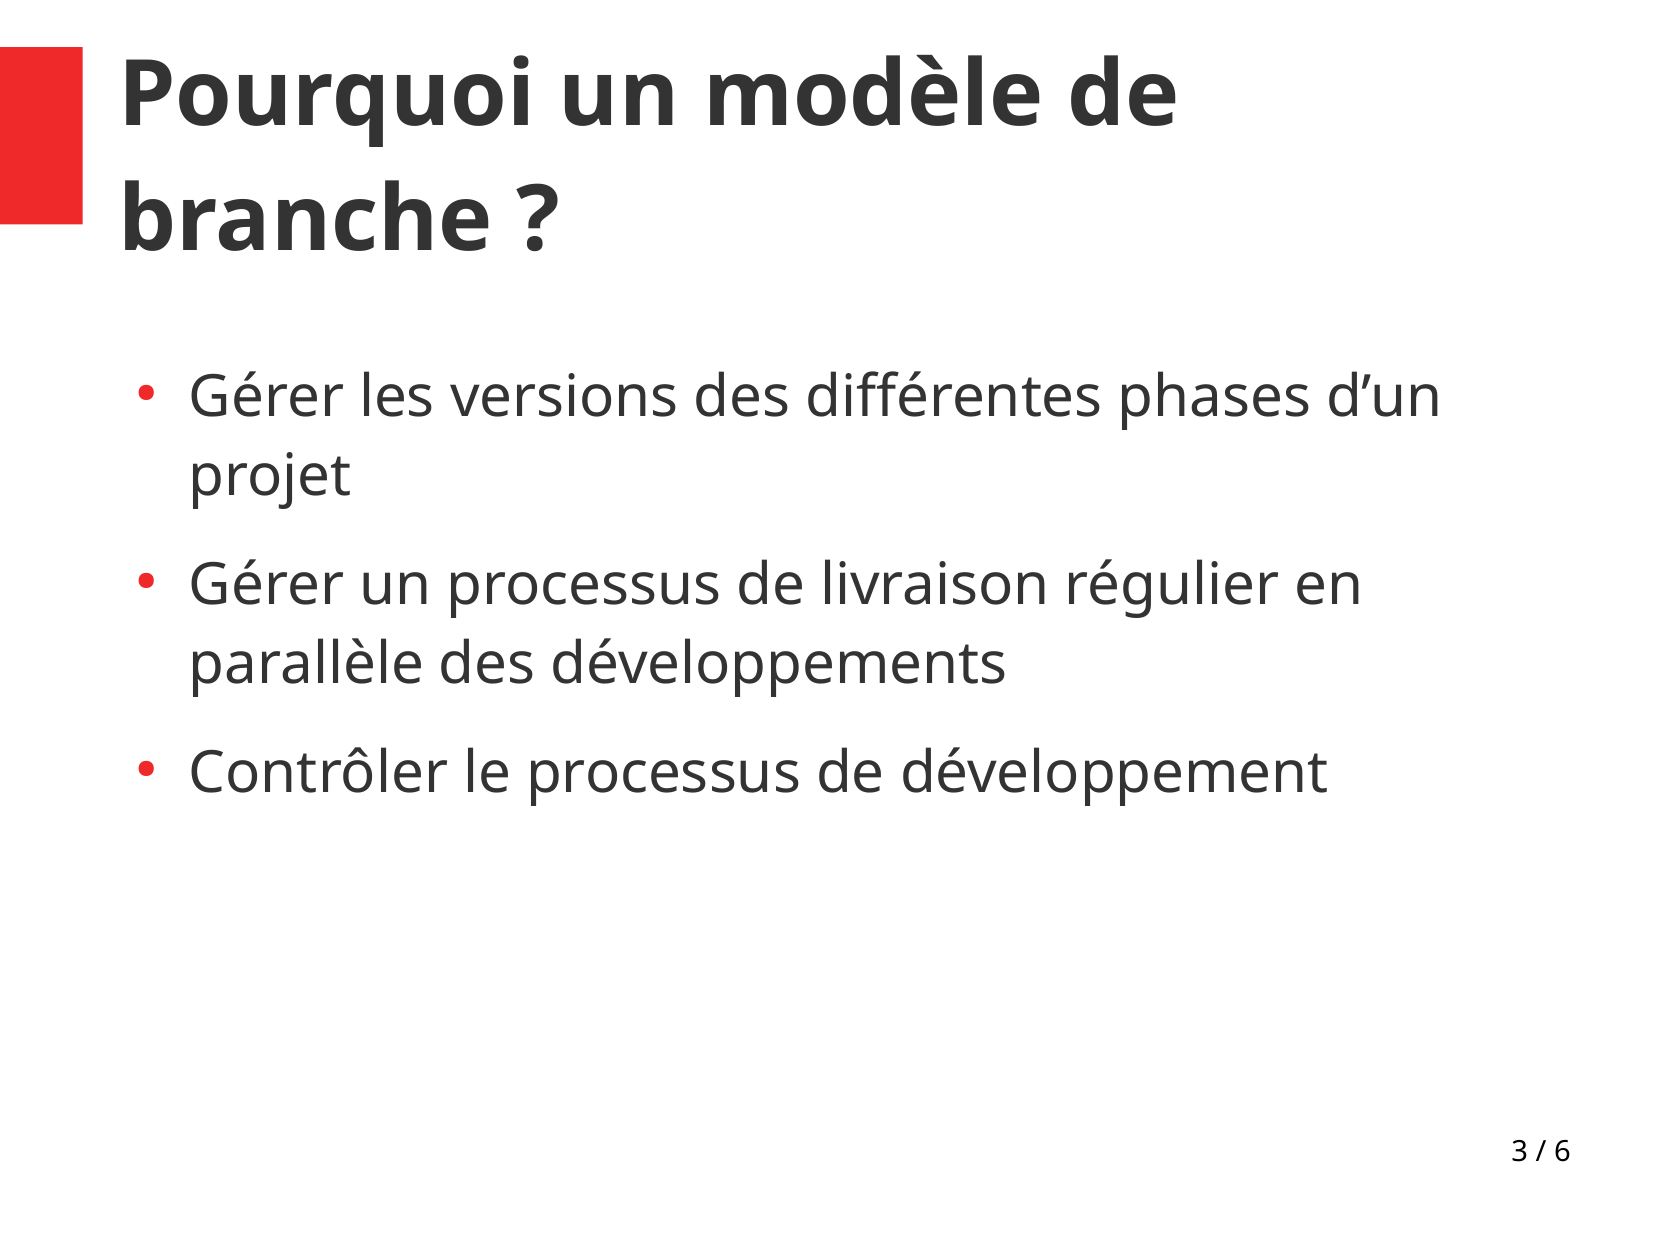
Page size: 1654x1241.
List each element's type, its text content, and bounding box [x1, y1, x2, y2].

title Pourquoi un modèle de branche ? [118, 27, 1571, 278]
list Gérer les versions des différentes phases d’un projet Gérer un processus de livraison régulier en parallèle des développements Contrôler le processus de développement [118, 354, 1536, 1074]
